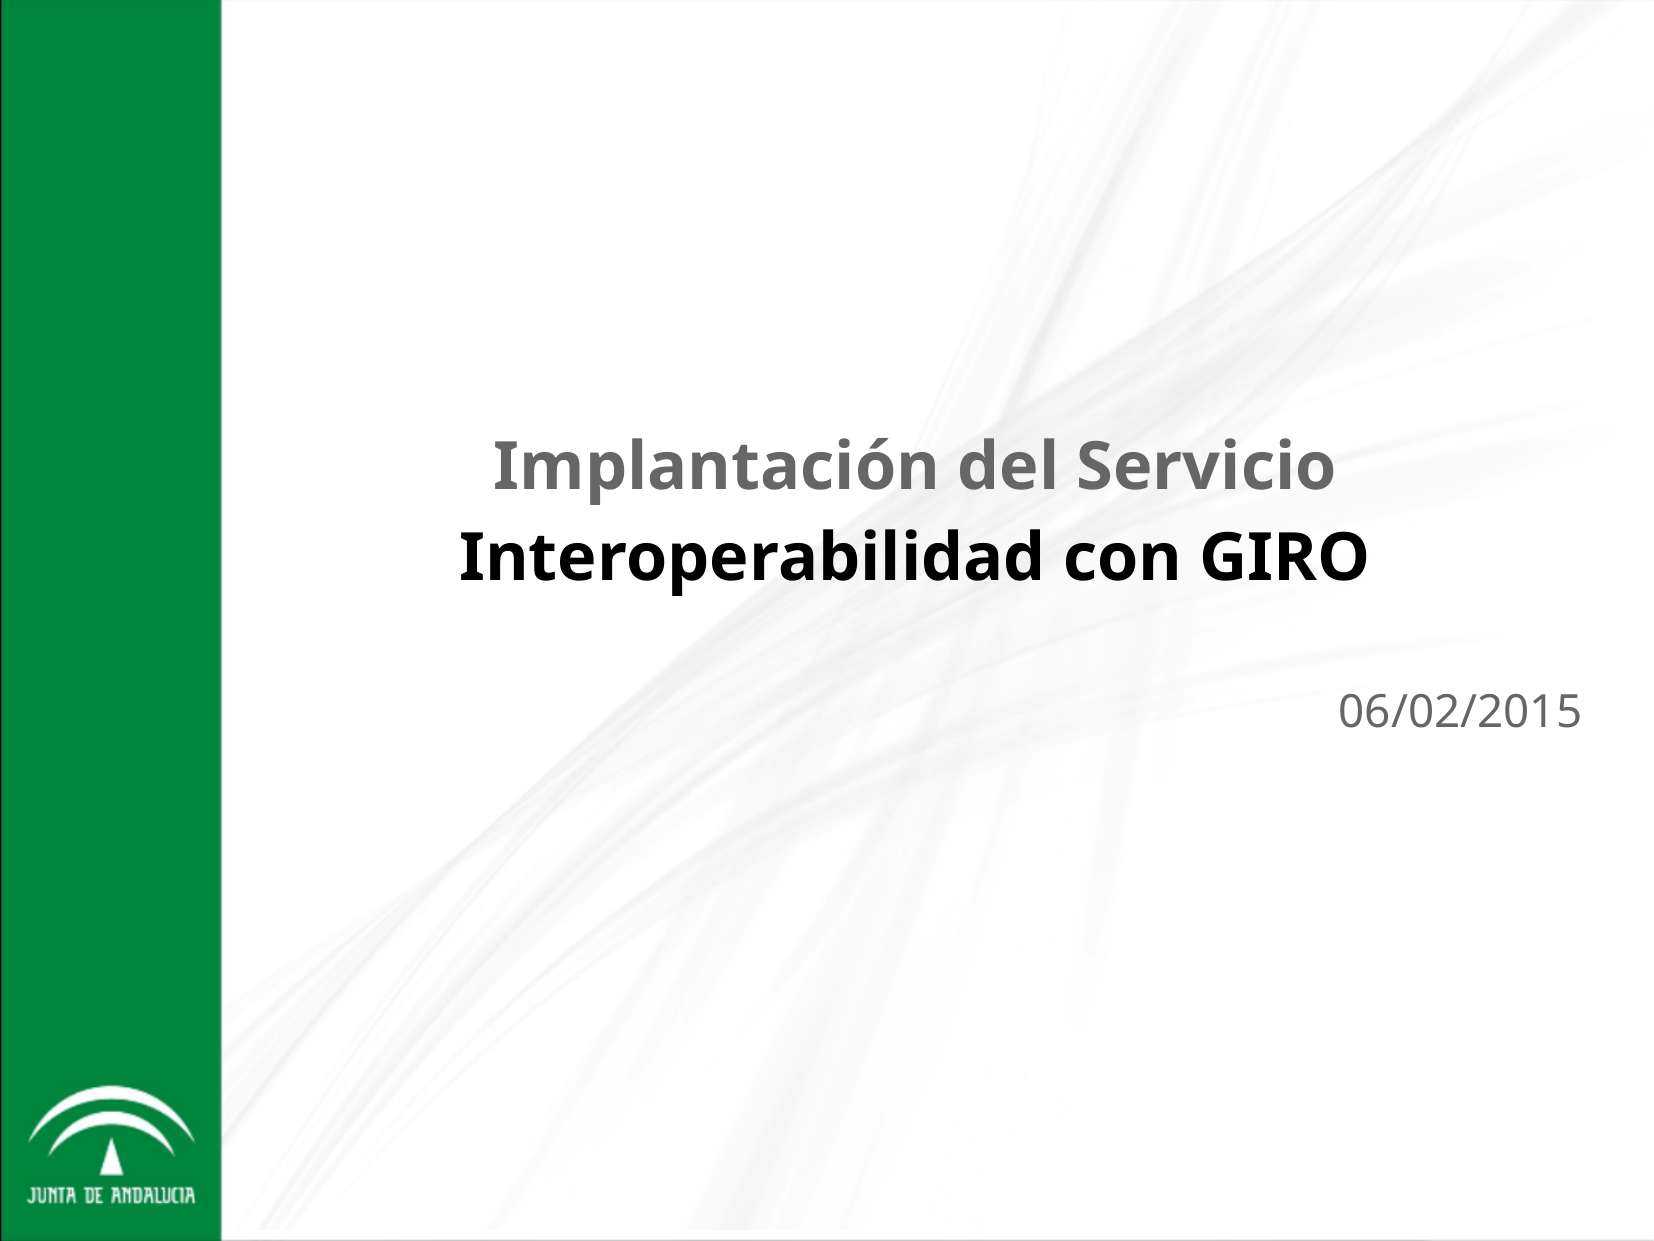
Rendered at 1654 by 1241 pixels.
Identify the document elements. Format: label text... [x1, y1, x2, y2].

subtitle Implantación del Servicio Interoperabilidad con GIRO 06/02/2015 [265, 37, 1583, 1123]
picture [0, 0, 1654, 1241]
